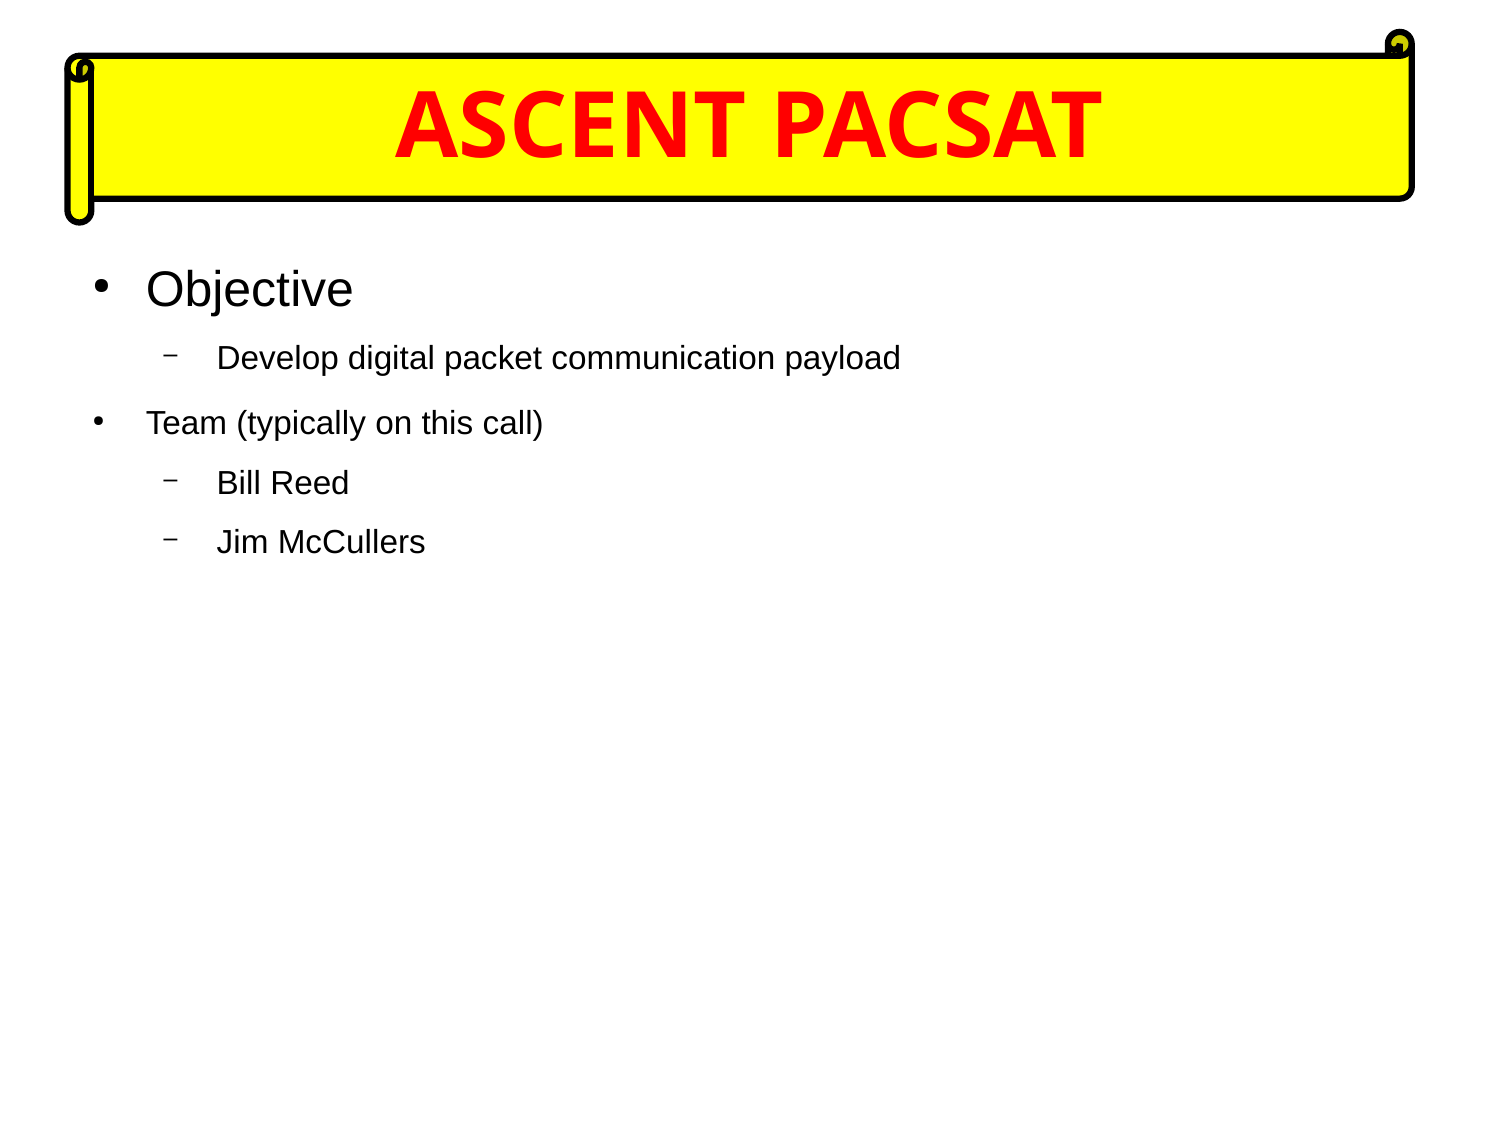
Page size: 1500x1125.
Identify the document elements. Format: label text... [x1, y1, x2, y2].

text_box [72, 31, 1412, 58]
list Objective Develop digital packet communication payload Team (typically on this call) Bill Reed Jim McCullers [75, 263, 1425, 916]
text_box [67, 184, 1412, 223]
text_box ASCENT PACSAT [0, 58, 1500, 184]
